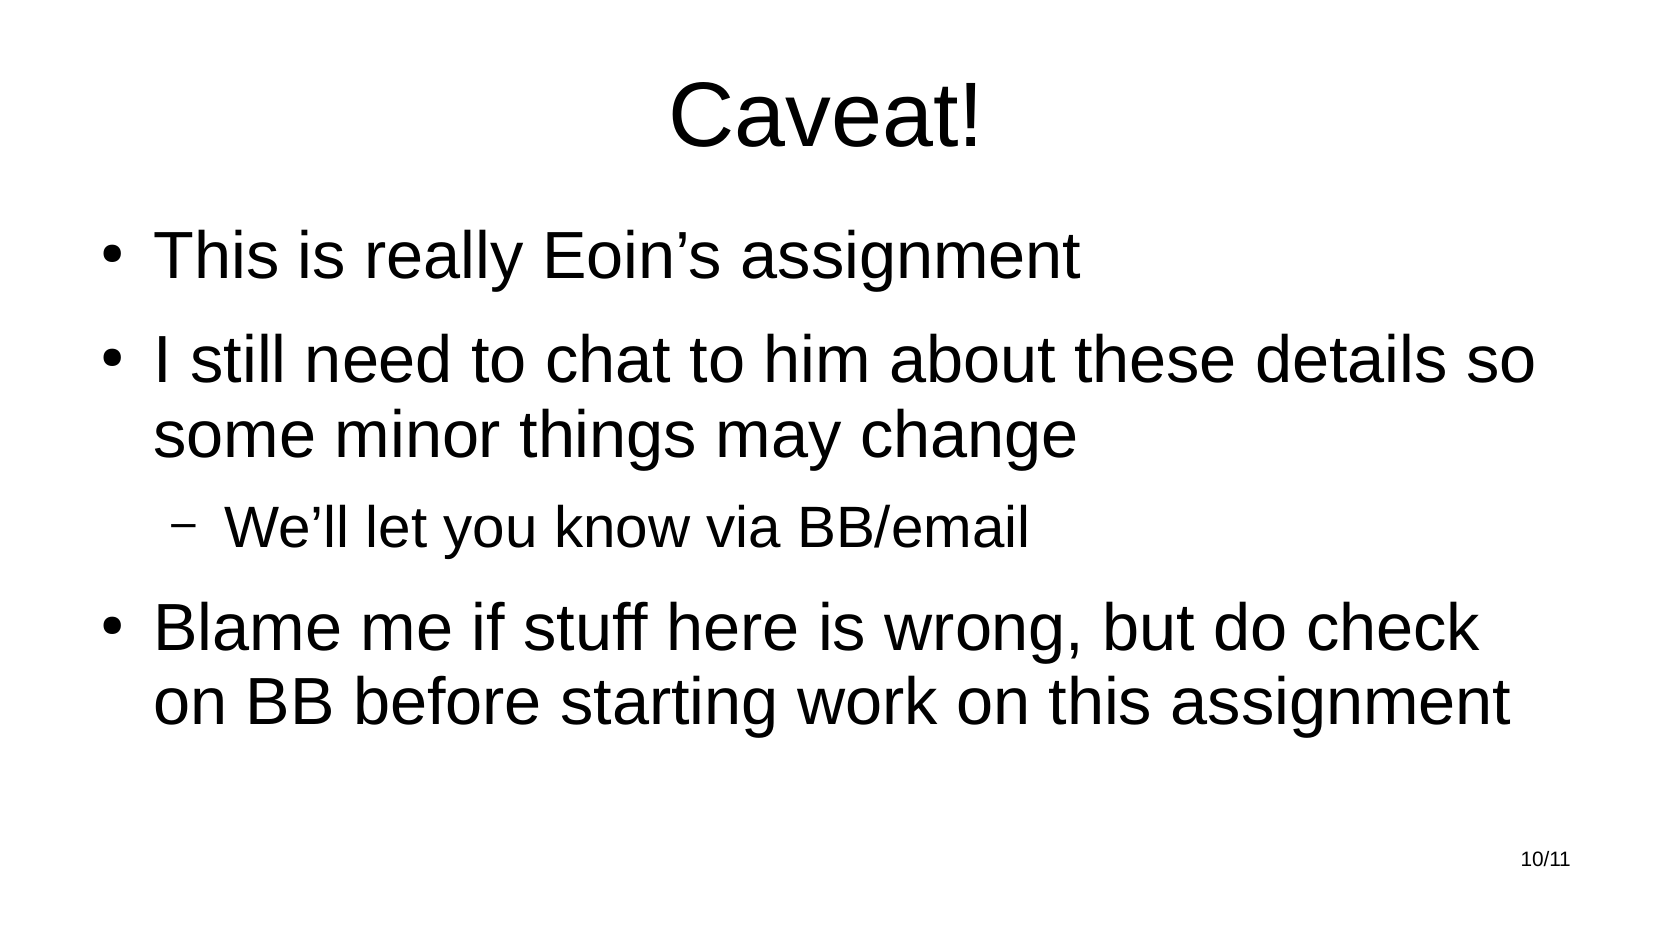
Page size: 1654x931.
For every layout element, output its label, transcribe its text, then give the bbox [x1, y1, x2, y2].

list This is really Eoin’s assignment I still need to chat to him about these details so some minor things may change We’ll let you know via BB/email Blame me if stuff here is wrong, but do check on BB before starting work on this assignment [82, 217, 1571, 758]
title Caveat! [82, 37, 1571, 193]
